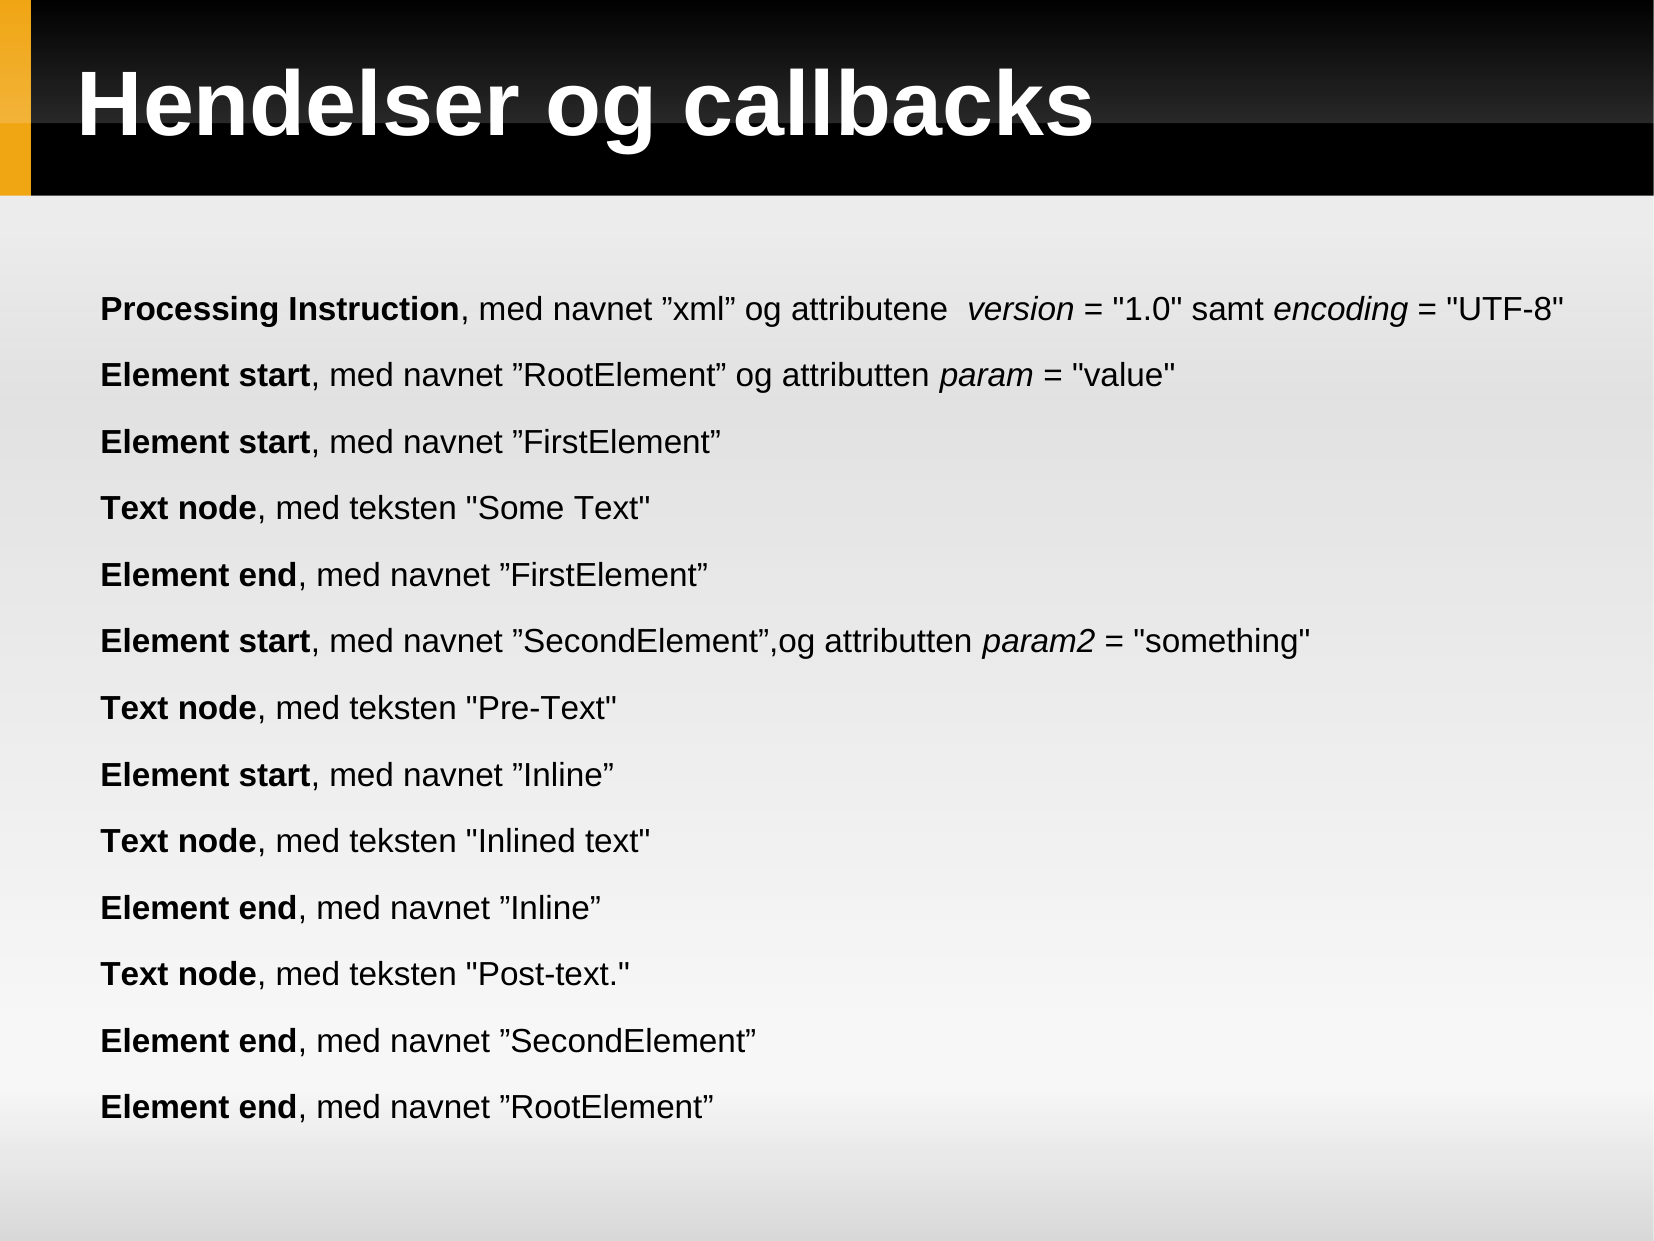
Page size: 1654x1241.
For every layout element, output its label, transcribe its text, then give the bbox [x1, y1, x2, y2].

picture [0, 0, 1654, 1241]
title Hendelser og callbacks [76, 7, 1565, 200]
list Processing Instruction, med navnet ”xml” og attributene version = "1.0" samt encoding = "UTF-8" Element start, med navnet ”RootElement” og attributten param = "value" Element start, med navnet ”FirstElement” Text node, med teksten "Some Text" Element end, med navnet ”FirstElement” Element start, med navnet ”SecondElement”,og attributten param2 = "something" Text node, med teksten "Pre-Text" Element start, med navnet ”Inline” Text node, med teksten "Inlined text" Element end, med navnet ”Inline” Text node, med teksten "Post-text." Element end, med navnet ”SecondElement” Element end, med navnet ”RootElement” [82, 290, 1571, 1223]
